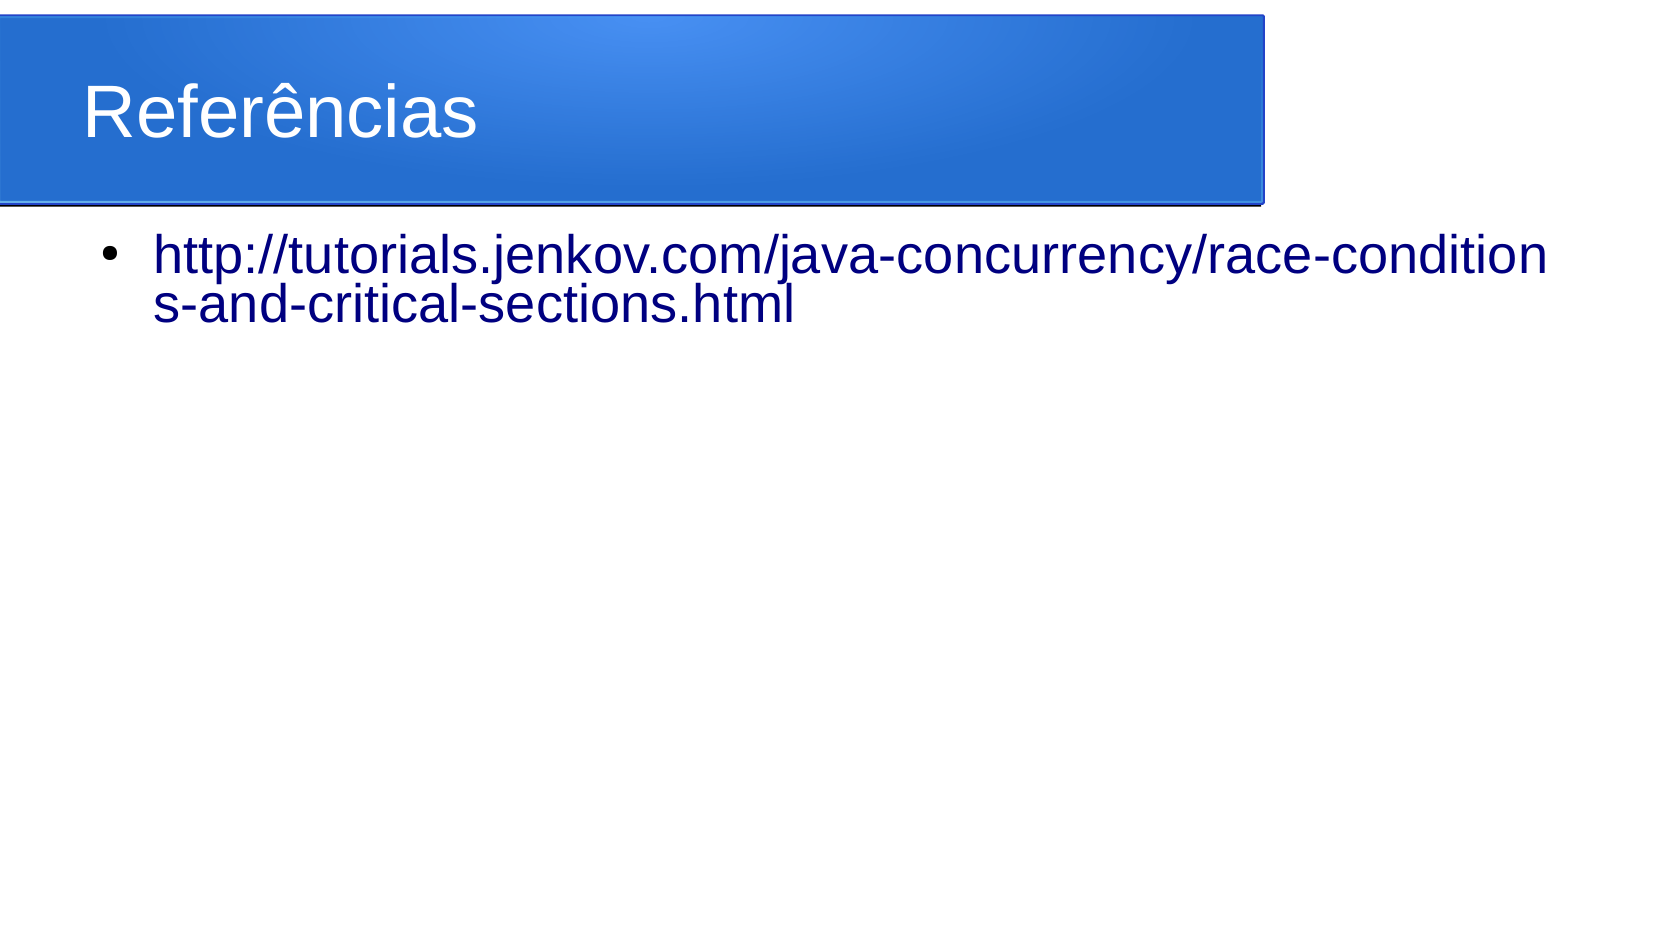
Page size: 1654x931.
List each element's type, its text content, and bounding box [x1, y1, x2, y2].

list http://tutorials.jenkov.com/java-concurrency/race-conditions-and-critical-sections.html [82, 224, 1571, 764]
title Referências [82, 35, 1235, 189]
